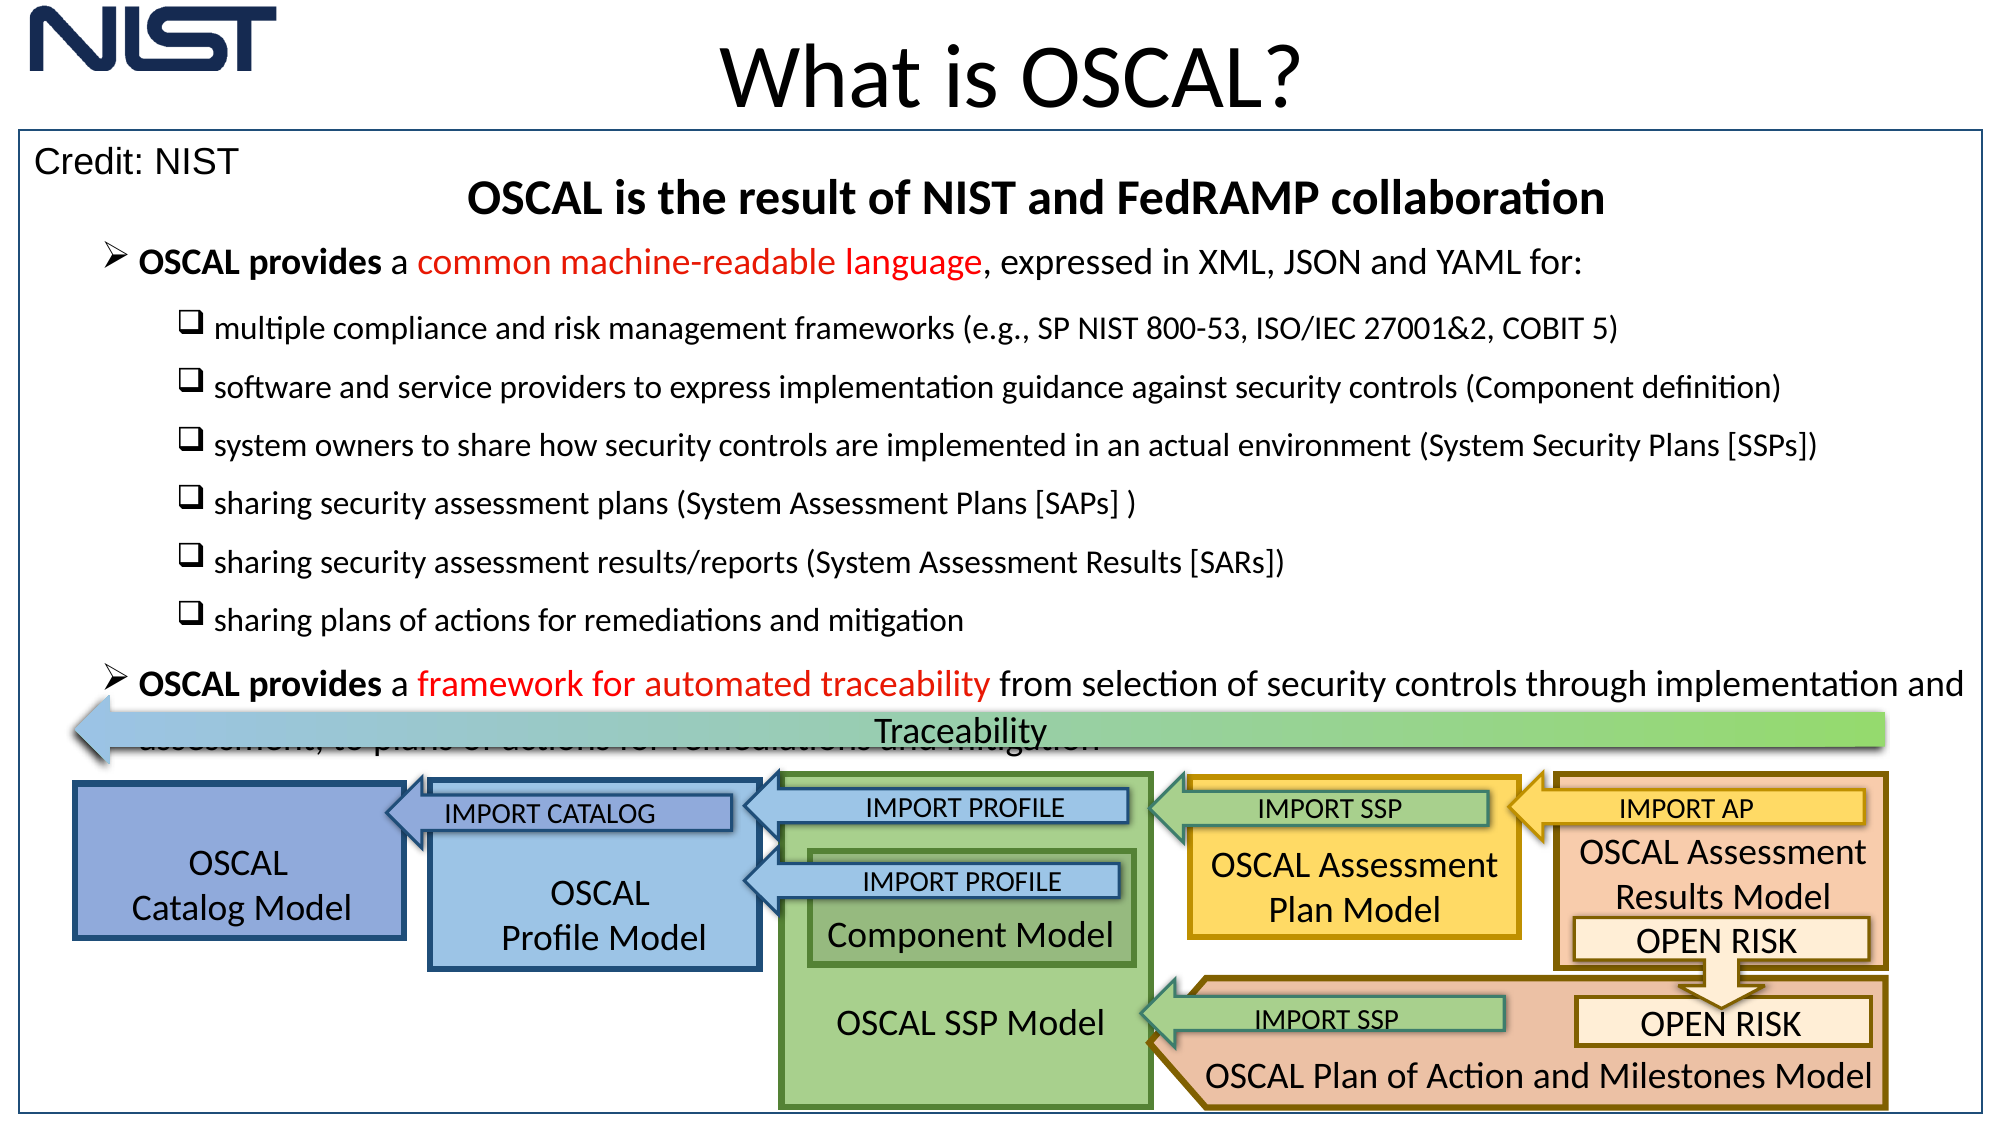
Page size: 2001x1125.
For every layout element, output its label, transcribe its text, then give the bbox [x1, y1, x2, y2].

text_box [430, 771, 1886, 1108]
text_box [1556, 917, 1621, 969]
text_box [1140, 969, 1886, 1063]
text_box IMPORT AP [1604, 782, 1769, 832]
text_box [74, 777, 429, 938]
text_box OSCAL Plan of Action and Milestones Model [1167, 1043, 1912, 1104]
text_box Traceability [859, 699, 1063, 759]
text_box [1813, 917, 1886, 969]
text_box Component Model [789, 902, 1153, 963]
text_box IMPORT SSP [1242, 781, 1418, 832]
text_box OSCAL Assessment Plan Model [1181, 832, 1529, 938]
text_box [74, 694, 859, 764]
text_box OSCAL Profile Model [486, 860, 723, 966]
text_box OPEN RISK [1621, 908, 1813, 969]
text_box OPEN RISK [1625, 991, 1817, 1052]
text_box [1202, 1104, 1886, 1108]
title What is OSCAL? [521, 32, 1505, 123]
text_box Credit: NIST [19, 130, 263, 187]
text_box IMPORT CATALOG [429, 786, 671, 837]
text_box IMPORT PROFILE [850, 781, 1081, 832]
text_box IMPORT SSP [1239, 992, 1415, 1043]
text_box [1063, 712, 1886, 747]
text_box OSCAL is the result of NIST and FedRAMP collaboration [452, 156, 1622, 232]
picture [29, 5, 277, 71]
text_box OSCAL Catalog Model [117, 830, 368, 936]
text_box OSCAL SSP Model [789, 990, 1153, 1051]
text_box IMPORT PROFILE [847, 855, 1078, 905]
list OSCAL provides a common machine-readable language, expressed in XML, JSON and YAML for: multiple compliance and risk management frameworks (e.g., SP NIST 800-53, ISO/IEC 27001&2, COBIT 5) software and service providers to express implementation guidance against security controls (Component definition) system owners to share how security controls are implemented in an actual environment (System Security Plans [SSPs]) sharing security assessment plans (System Assessment Plans [SAPs] ) sharing security assessment results/reports (System Assessment Results [SARs]) sharing plans of actions for remediations and mitigation OSCAL provides a framework for automated traceability from selection of security controls through implementation and assessment, to plans of actions for remediations and mitigation [101, 236, 1981, 778]
text_box OSCAL Assessment Results Model [1541, 819, 1906, 925]
